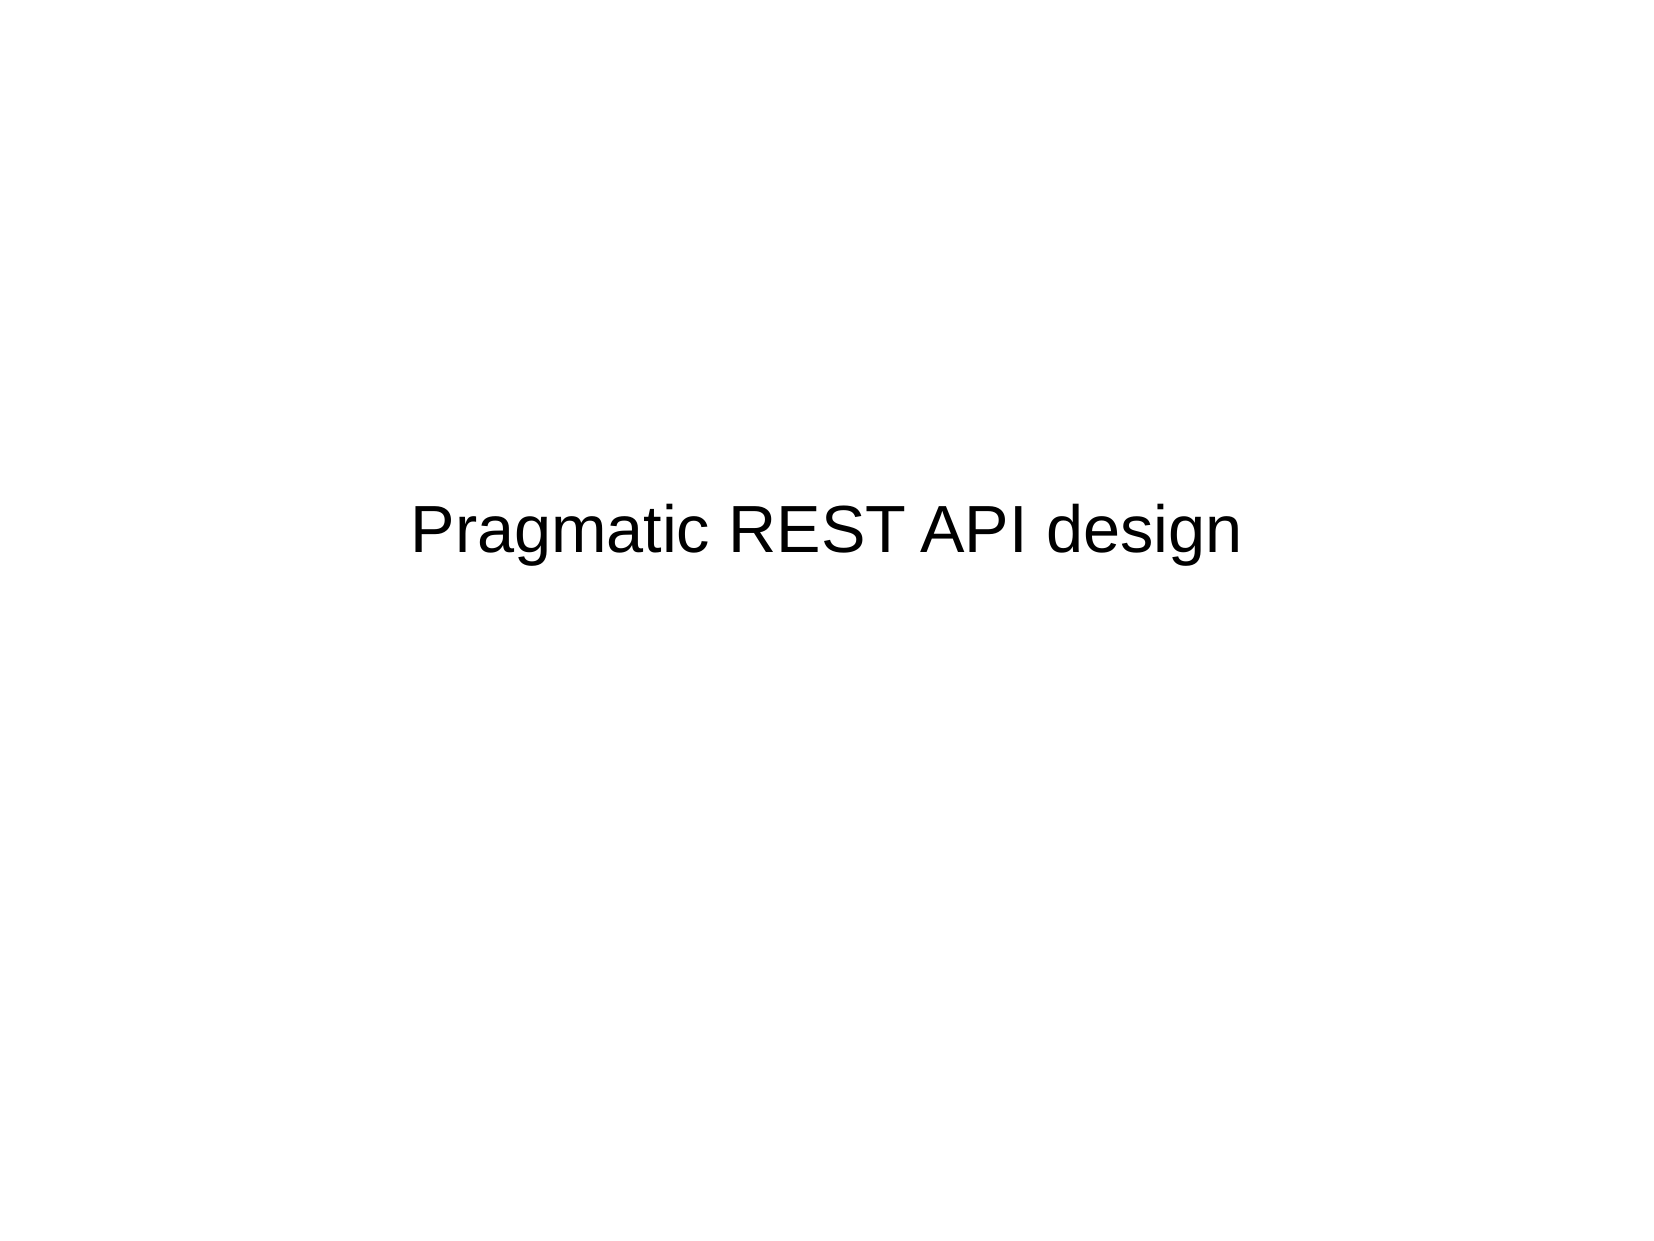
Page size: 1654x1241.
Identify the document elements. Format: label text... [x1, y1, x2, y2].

subtitle Pragmatic REST API design [82, 49, 1571, 1010]
